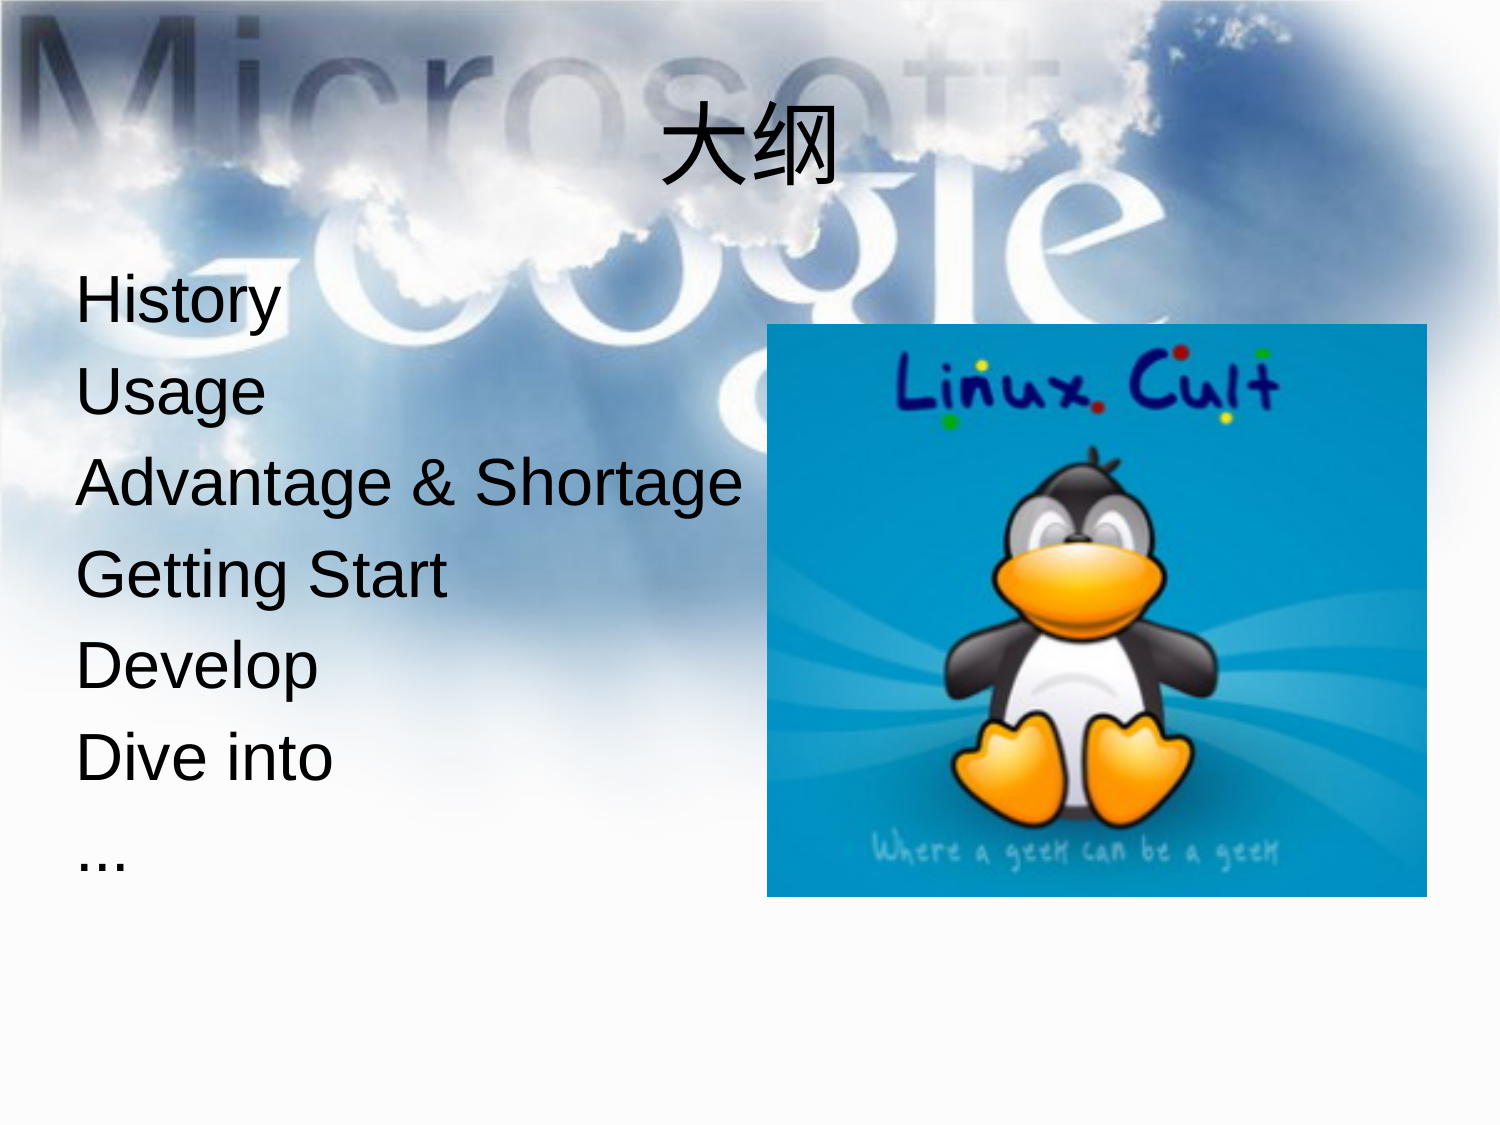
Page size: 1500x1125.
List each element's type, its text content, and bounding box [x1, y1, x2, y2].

title 大纲 [75, 45, 1426, 233]
list History Usage Advantage & Shortage Getting Start Develop Dive into ... [75, 262, 768, 1006]
picture [0, 0, 1500, 1125]
